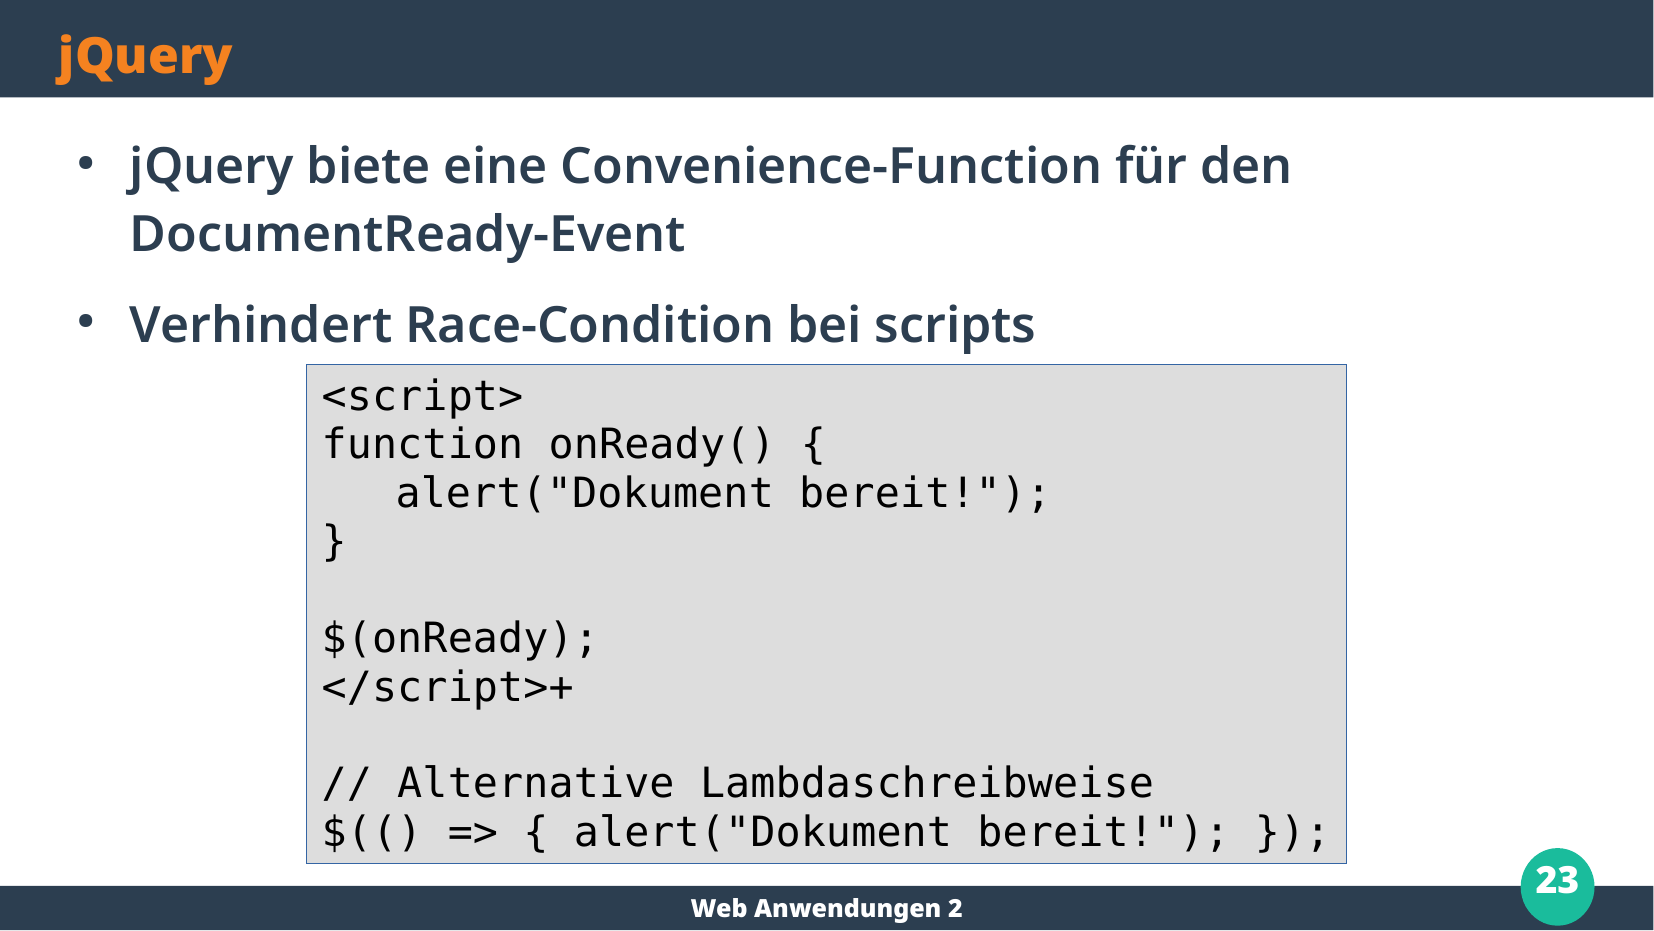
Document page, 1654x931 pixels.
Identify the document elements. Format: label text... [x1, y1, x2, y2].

list jQuery biete eine Convenience-Function für den DocumentReady-Event Verhindert Race-Condition bei scripts [59, 129, 1595, 864]
text_box <script> function onReady() { alert("Dokument bereit!"); } $(onReady); </script>+ // Alternative Lambdaschreibweise $(() => { alert("Dokument bereit!"); }); [306, 364, 1347, 864]
title jQuery [59, 8, 1595, 89]
